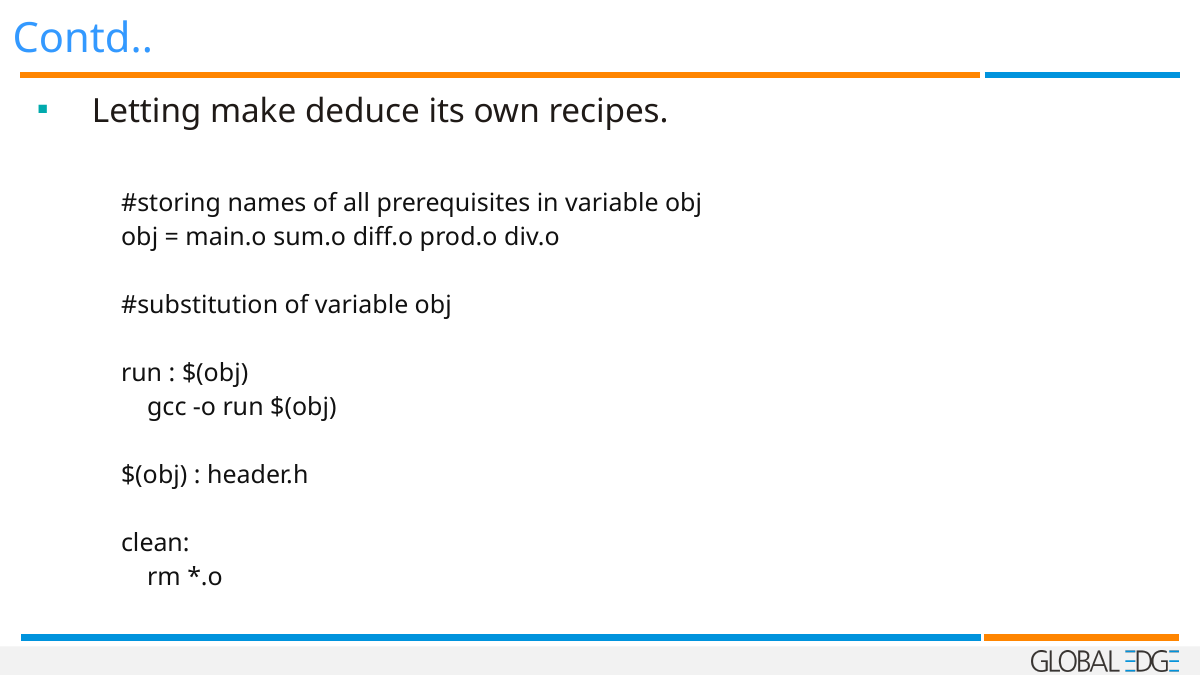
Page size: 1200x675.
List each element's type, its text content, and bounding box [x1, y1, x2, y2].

text_box #storing names of all prerequisites in variable obj obj = main.o sum.o diff.o prod.o div.o #substitution of variable obj run : $(obj) gcc -o run $(obj) $(obj) : header.h clean: rm *.o [106, 177, 945, 573]
list Letting make deduce its own recipes. [21, 86, 1170, 615]
picture [1031, 650, 1179, 672]
title Contd.. [12, 9, 1088, 63]
